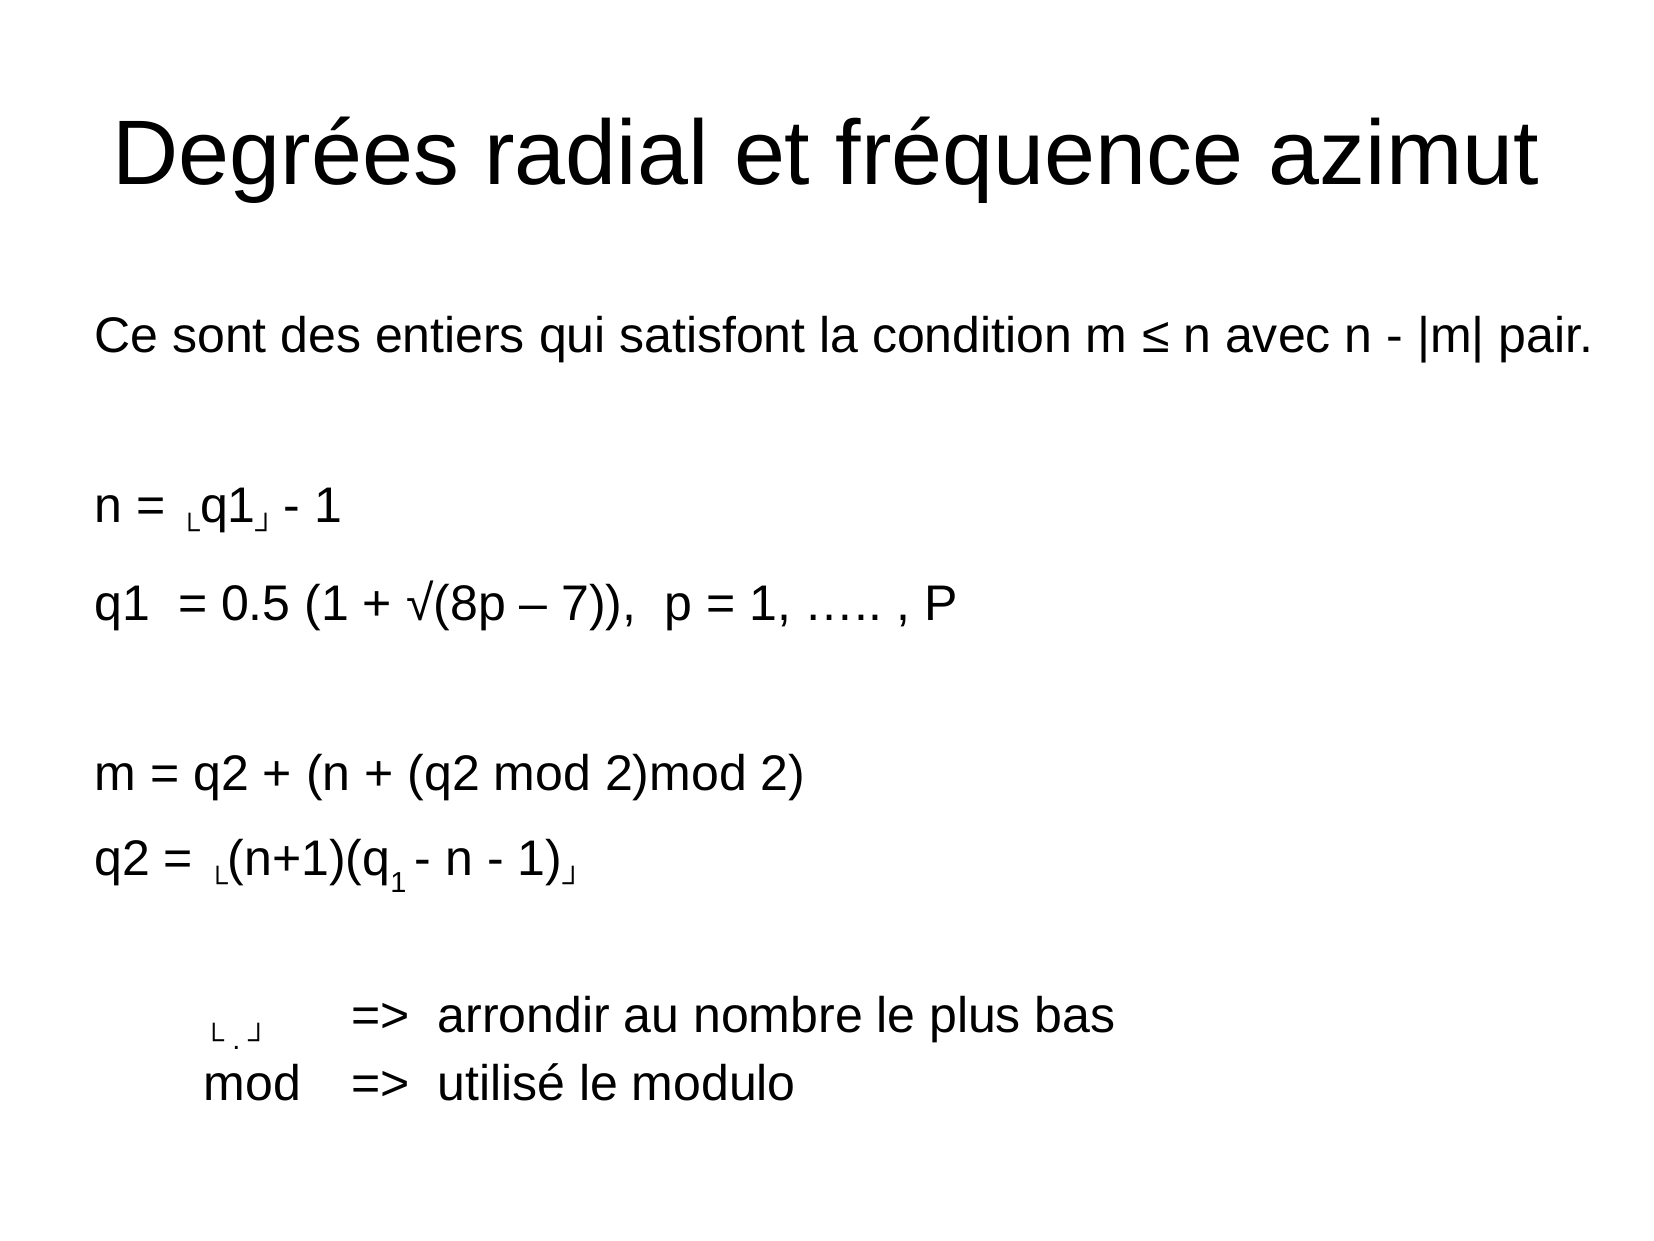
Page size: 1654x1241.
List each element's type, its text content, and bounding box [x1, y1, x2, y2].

title Degrées radial et fréquence azimut [82, 49, 1571, 257]
list Ce sont des entiers qui satisfont la condition m ≤ n avec n - |m| pair. n = └q1┘ - 1 q1 = 0.5 (1 + √(8p – 7)), p = 1, ….. , P m = q2 + (n + (q2 mod 2)mod 2) q2 = └(n+1)(q1 - n - 1)┘ [23, 307, 1607, 1027]
text_box └ . ┘ => arrondir au nombre le plus bas mod => utilisé le modulo [153, 980, 1131, 1120]
